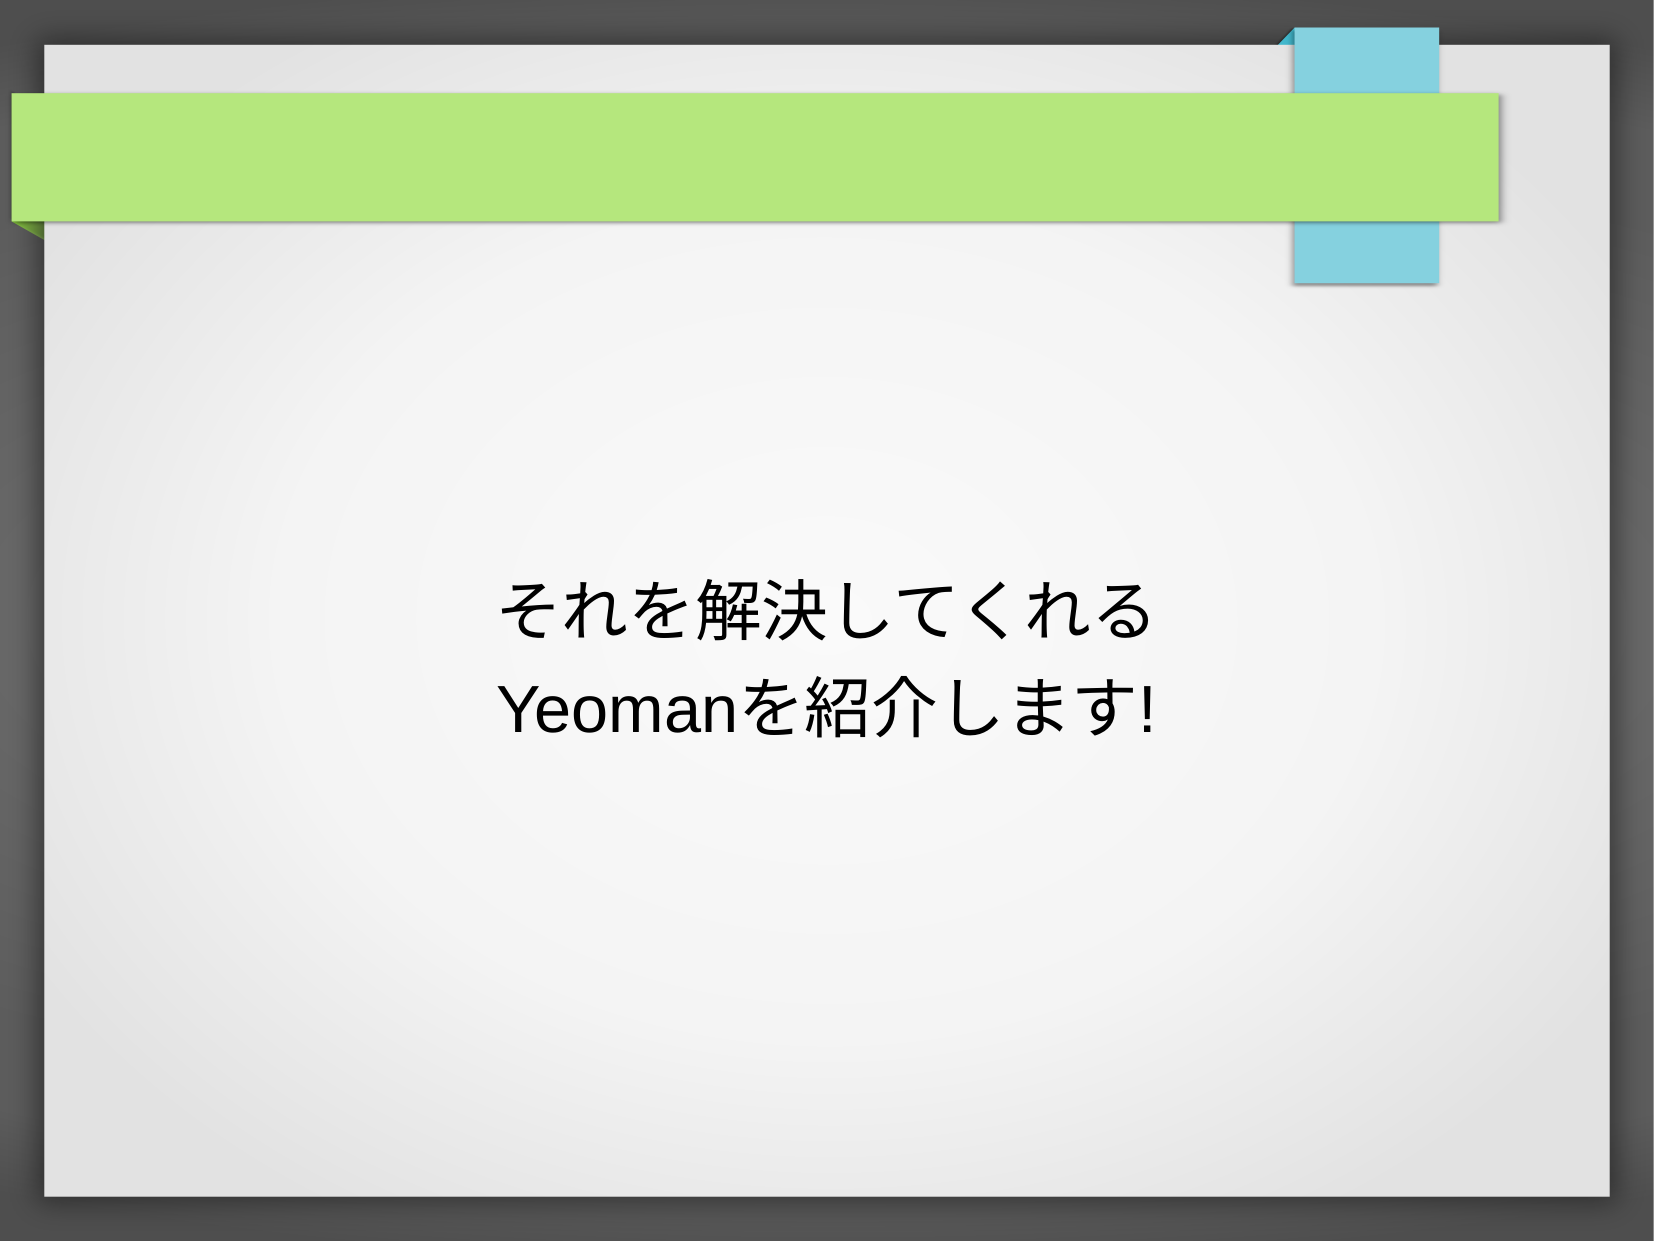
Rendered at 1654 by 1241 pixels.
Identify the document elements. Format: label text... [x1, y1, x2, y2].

subtitle それを解決してくれる Yeomanを紹介します! [82, 295, 1571, 1015]
picture [0, 0, 1654, 1241]
